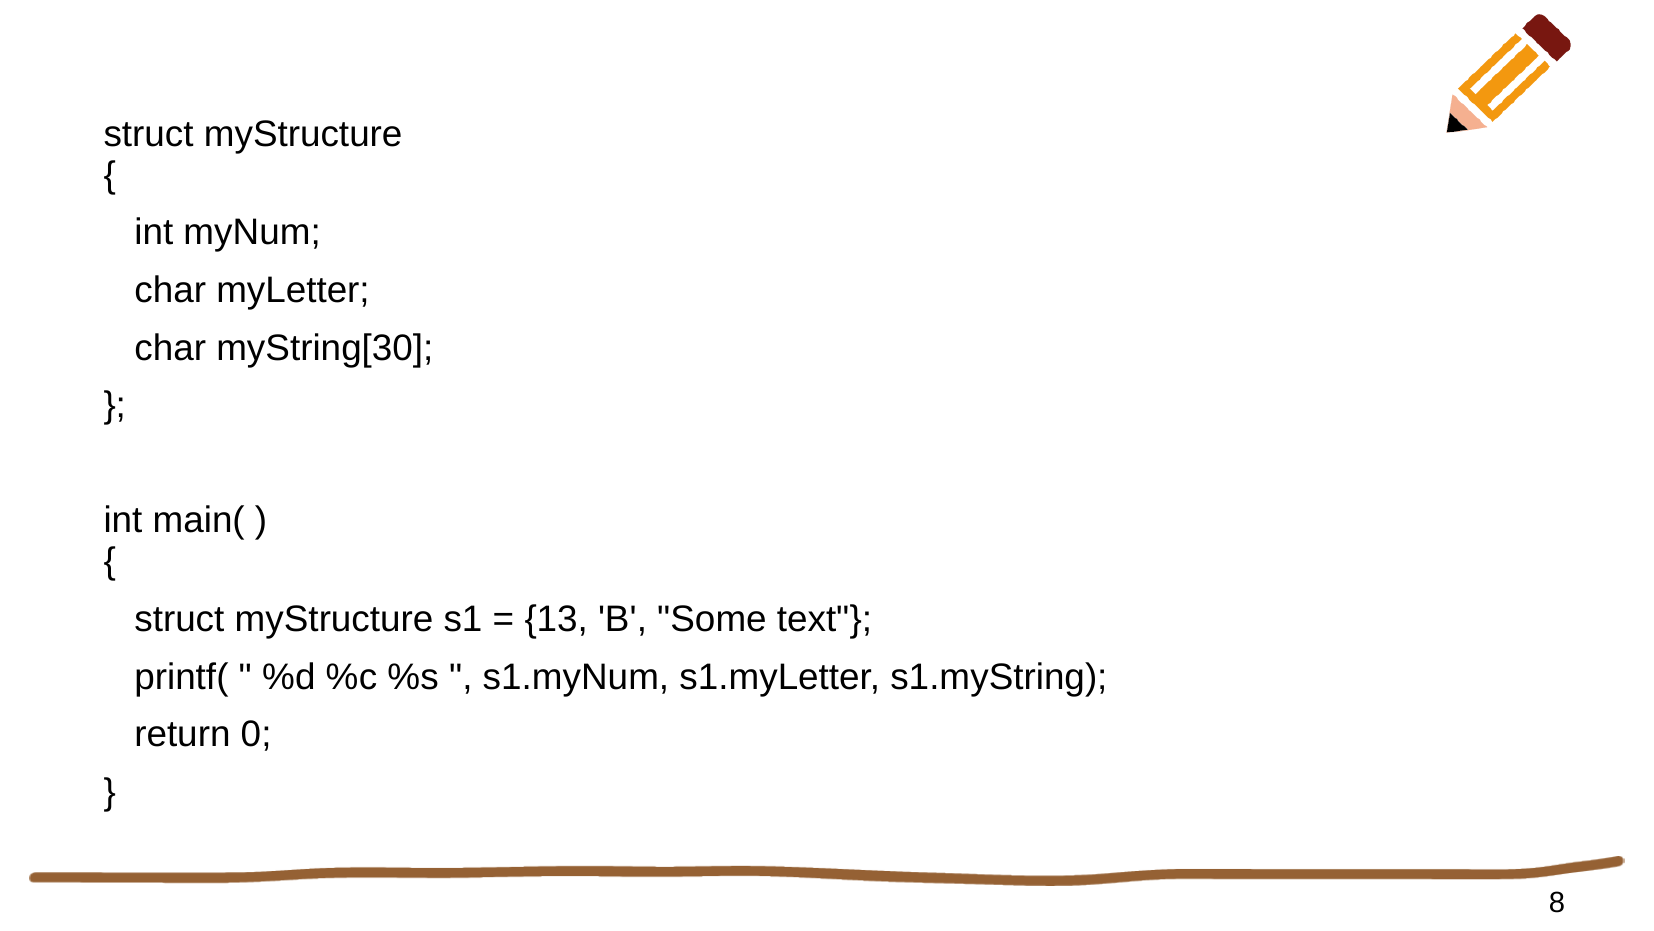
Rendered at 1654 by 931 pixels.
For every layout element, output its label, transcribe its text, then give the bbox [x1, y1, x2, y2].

list struct myStructure { int myNum; char myLetter; char myString[30]; }; int main( ) { struct myStructure s1 = {13, 'B', "Some text"}; printf( " %d %c %s ", s1.myNum, s1.myLetter, s1.myString); return 0; } [51, 112, 1463, 819]
picture [29, 856, 1625, 886]
picture [1446, 14, 1571, 133]
